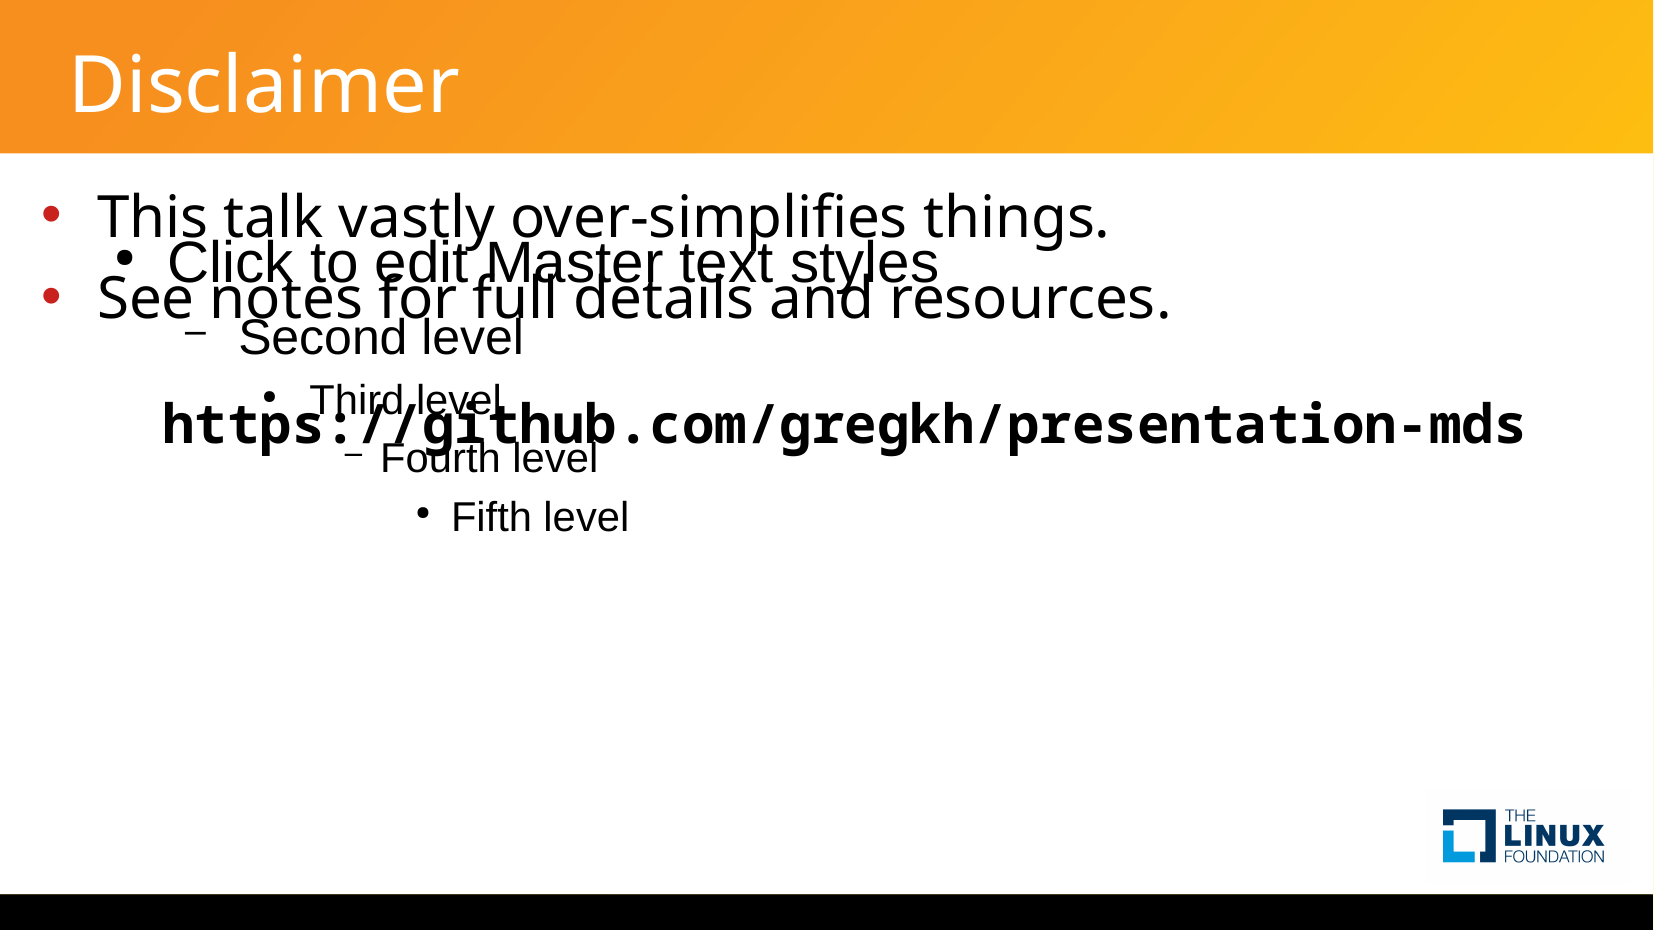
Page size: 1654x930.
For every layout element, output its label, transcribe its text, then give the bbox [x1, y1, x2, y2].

text_box https://github.com/gregkh/presentation-mds [109, 378, 1581, 497]
list This talk vastly over-simplifies things. See notes for full details and resources. [25, 171, 1532, 414]
title Disclaimer [53, 8, 1571, 154]
picture [0, 0, 1654, 930]
picture [1420, 774, 1630, 887]
